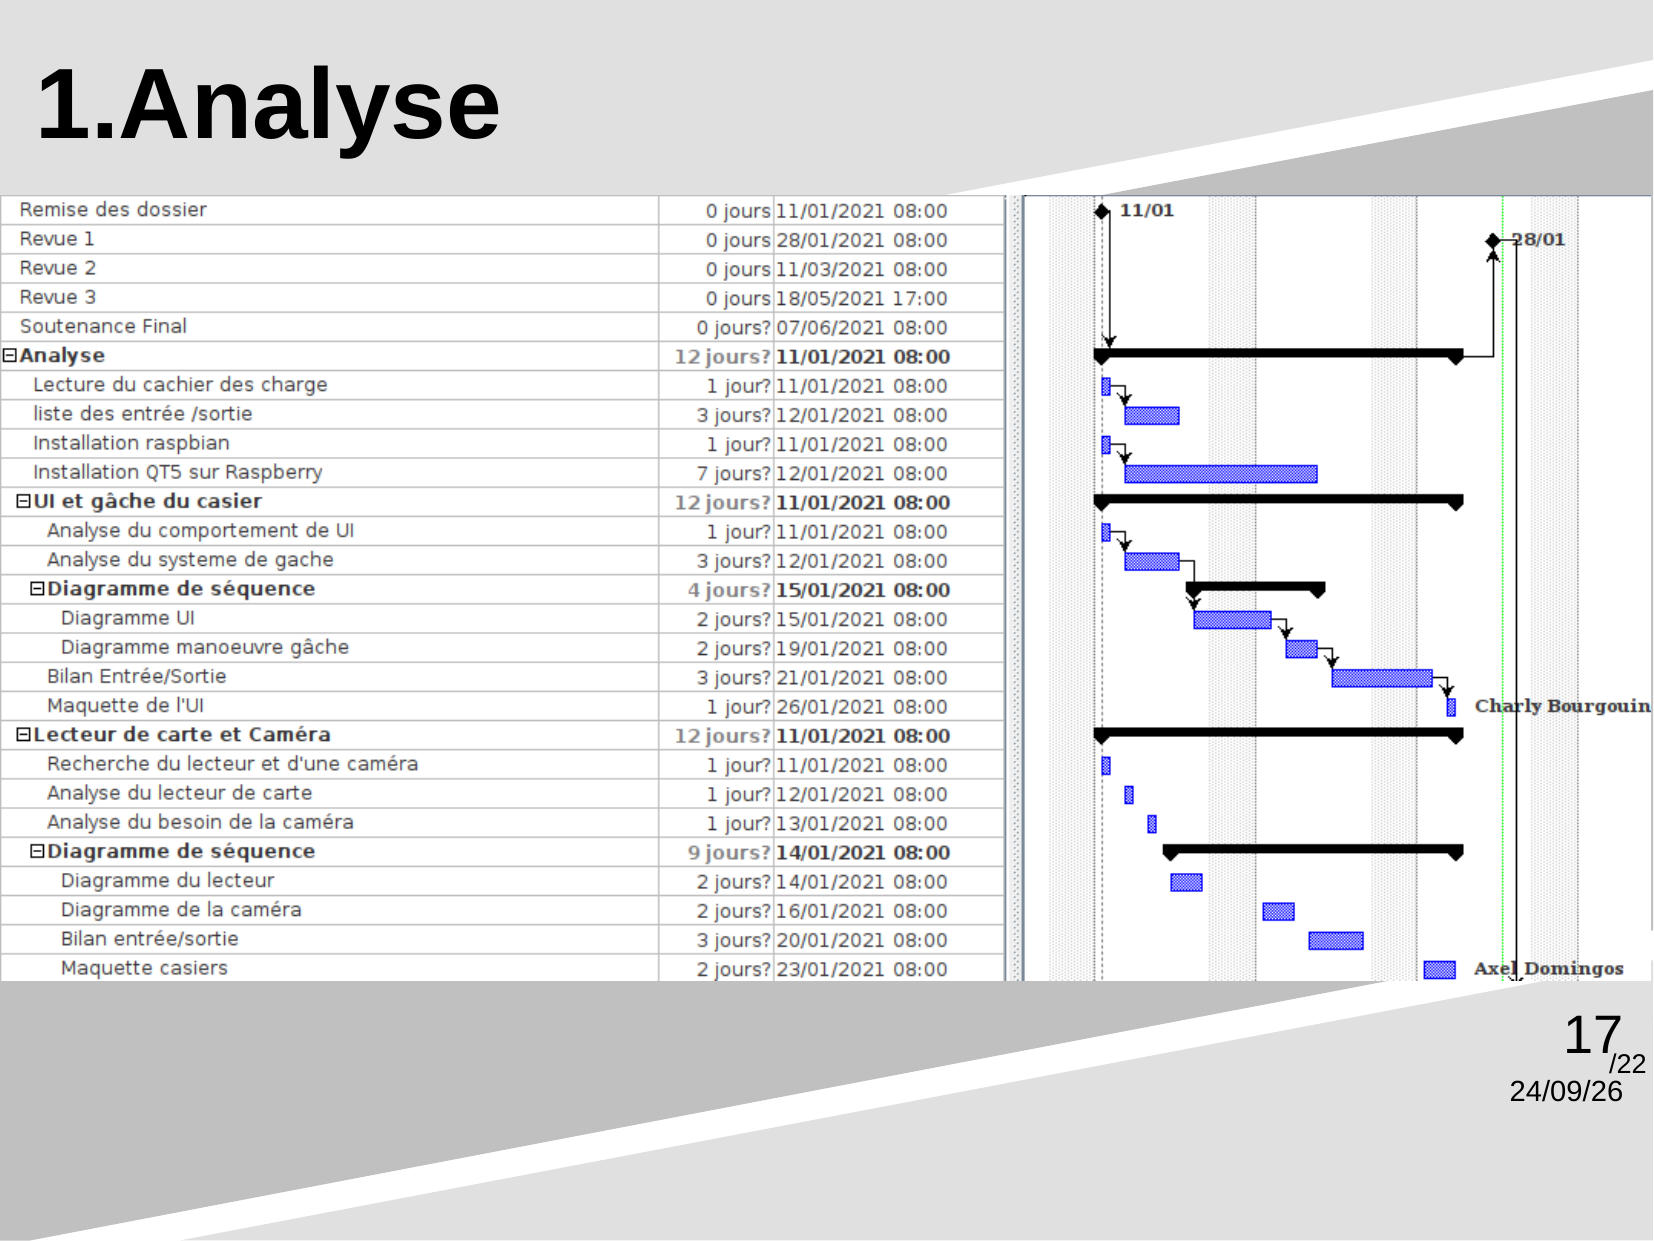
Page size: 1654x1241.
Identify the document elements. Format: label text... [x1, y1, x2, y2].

text_box /22 [1594, 1041, 1653, 1087]
title 1.Analyse [35, 0, 1524, 195]
picture [0, 195, 1651, 981]
